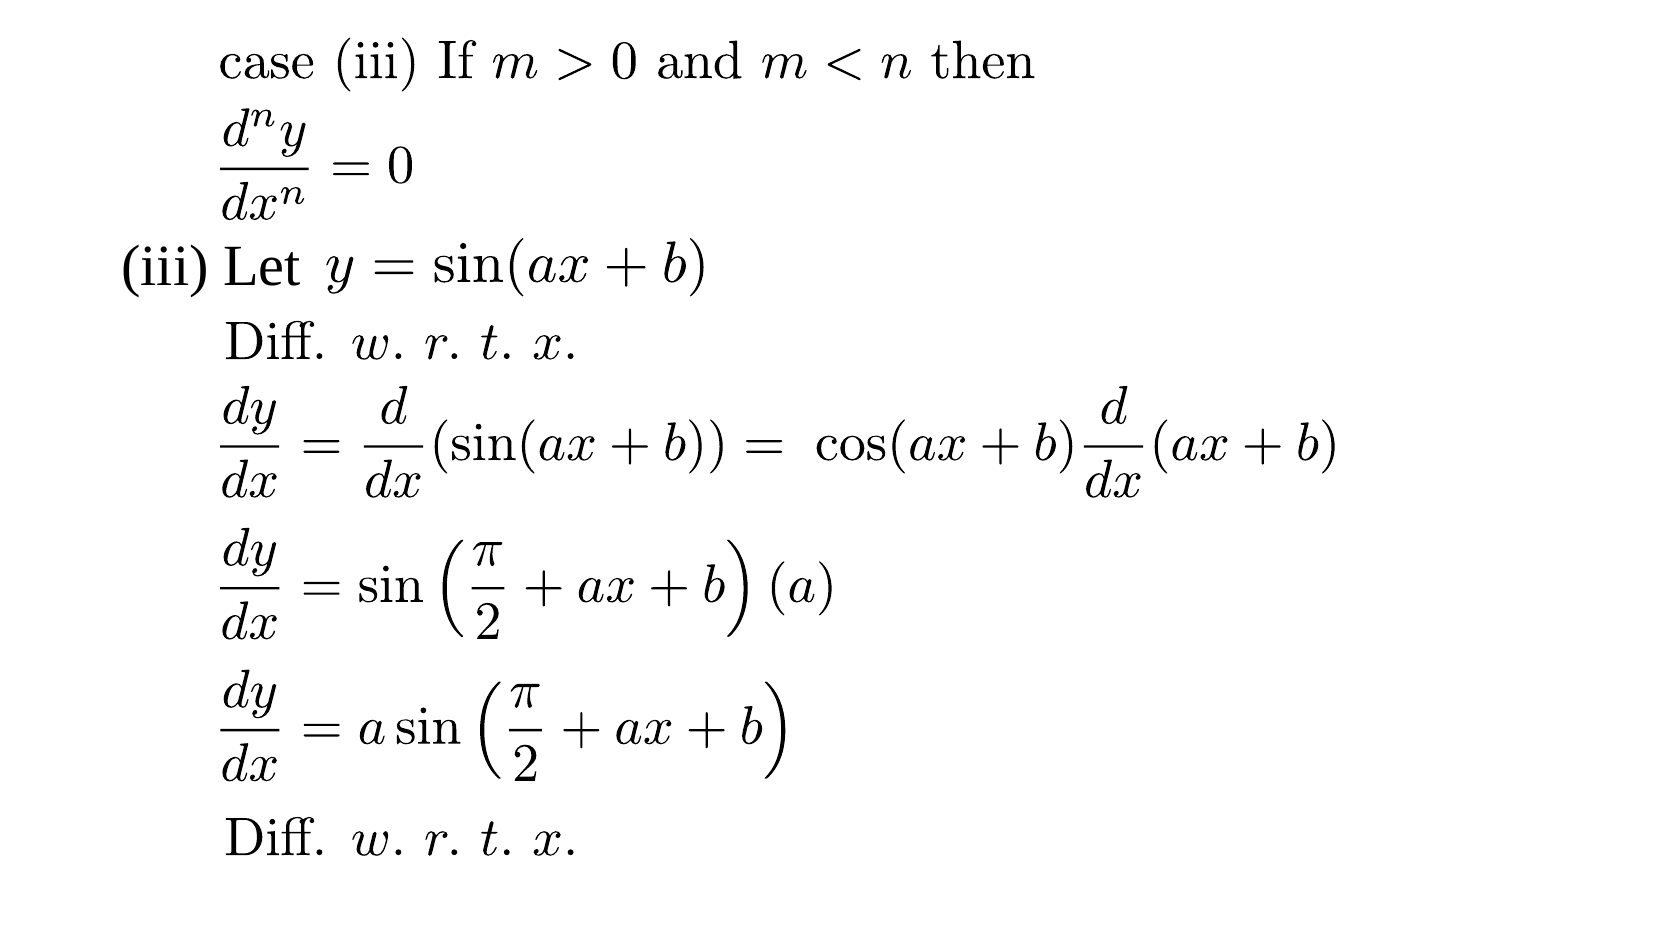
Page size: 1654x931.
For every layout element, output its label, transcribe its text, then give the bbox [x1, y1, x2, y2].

text_box [220, 385, 783, 498]
text_box [816, 385, 1335, 498]
text_box [225, 816, 574, 856]
text_box [220, 37, 1035, 92]
text_box [326, 238, 704, 297]
text_box [220, 669, 786, 782]
subtitle (iii) Let [47, 35, 1607, 886]
text_box [220, 108, 412, 221]
text_box [220, 527, 832, 640]
text_box [225, 320, 574, 360]
